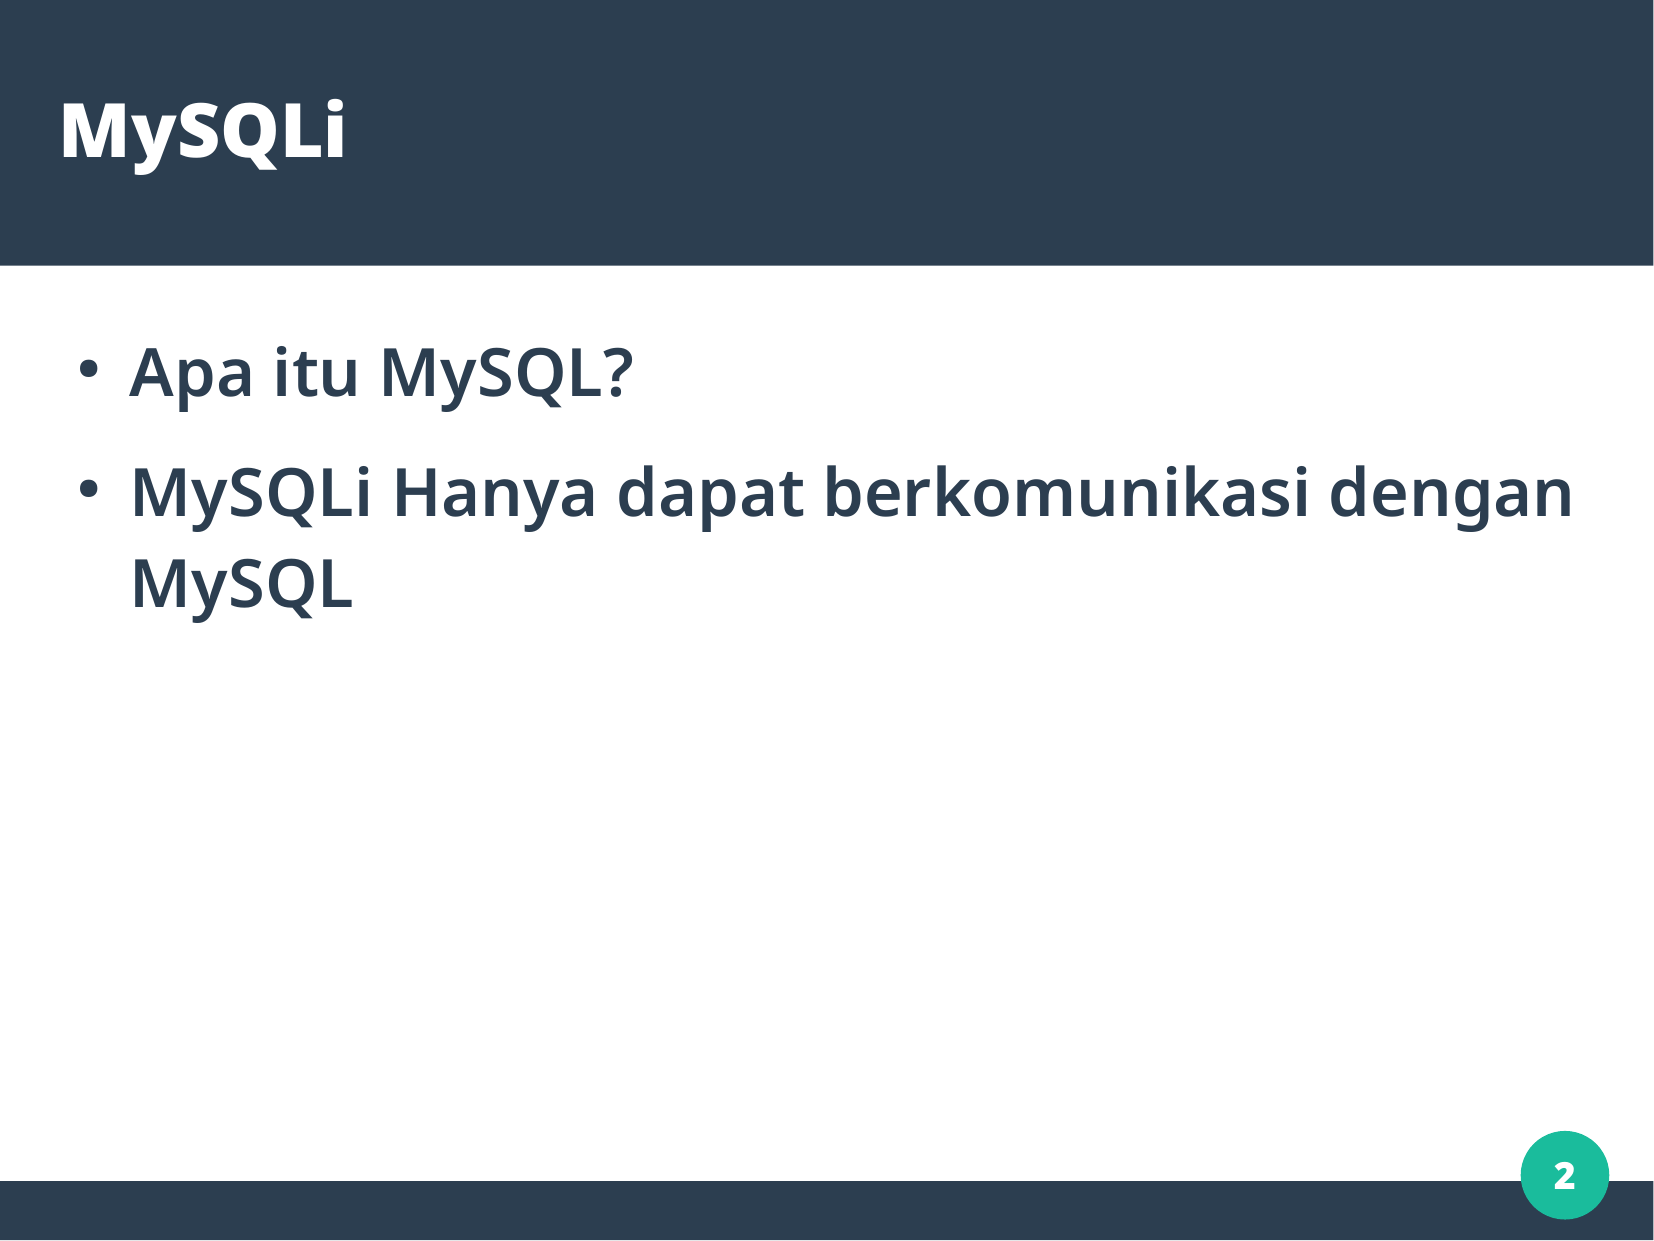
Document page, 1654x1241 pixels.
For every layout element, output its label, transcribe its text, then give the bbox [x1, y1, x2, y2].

title MySQLi [59, 49, 1595, 207]
list Apa itu MySQL? MySQLi Hanya dapat berkomunikasi dengan MySQL [59, 324, 1595, 1152]
